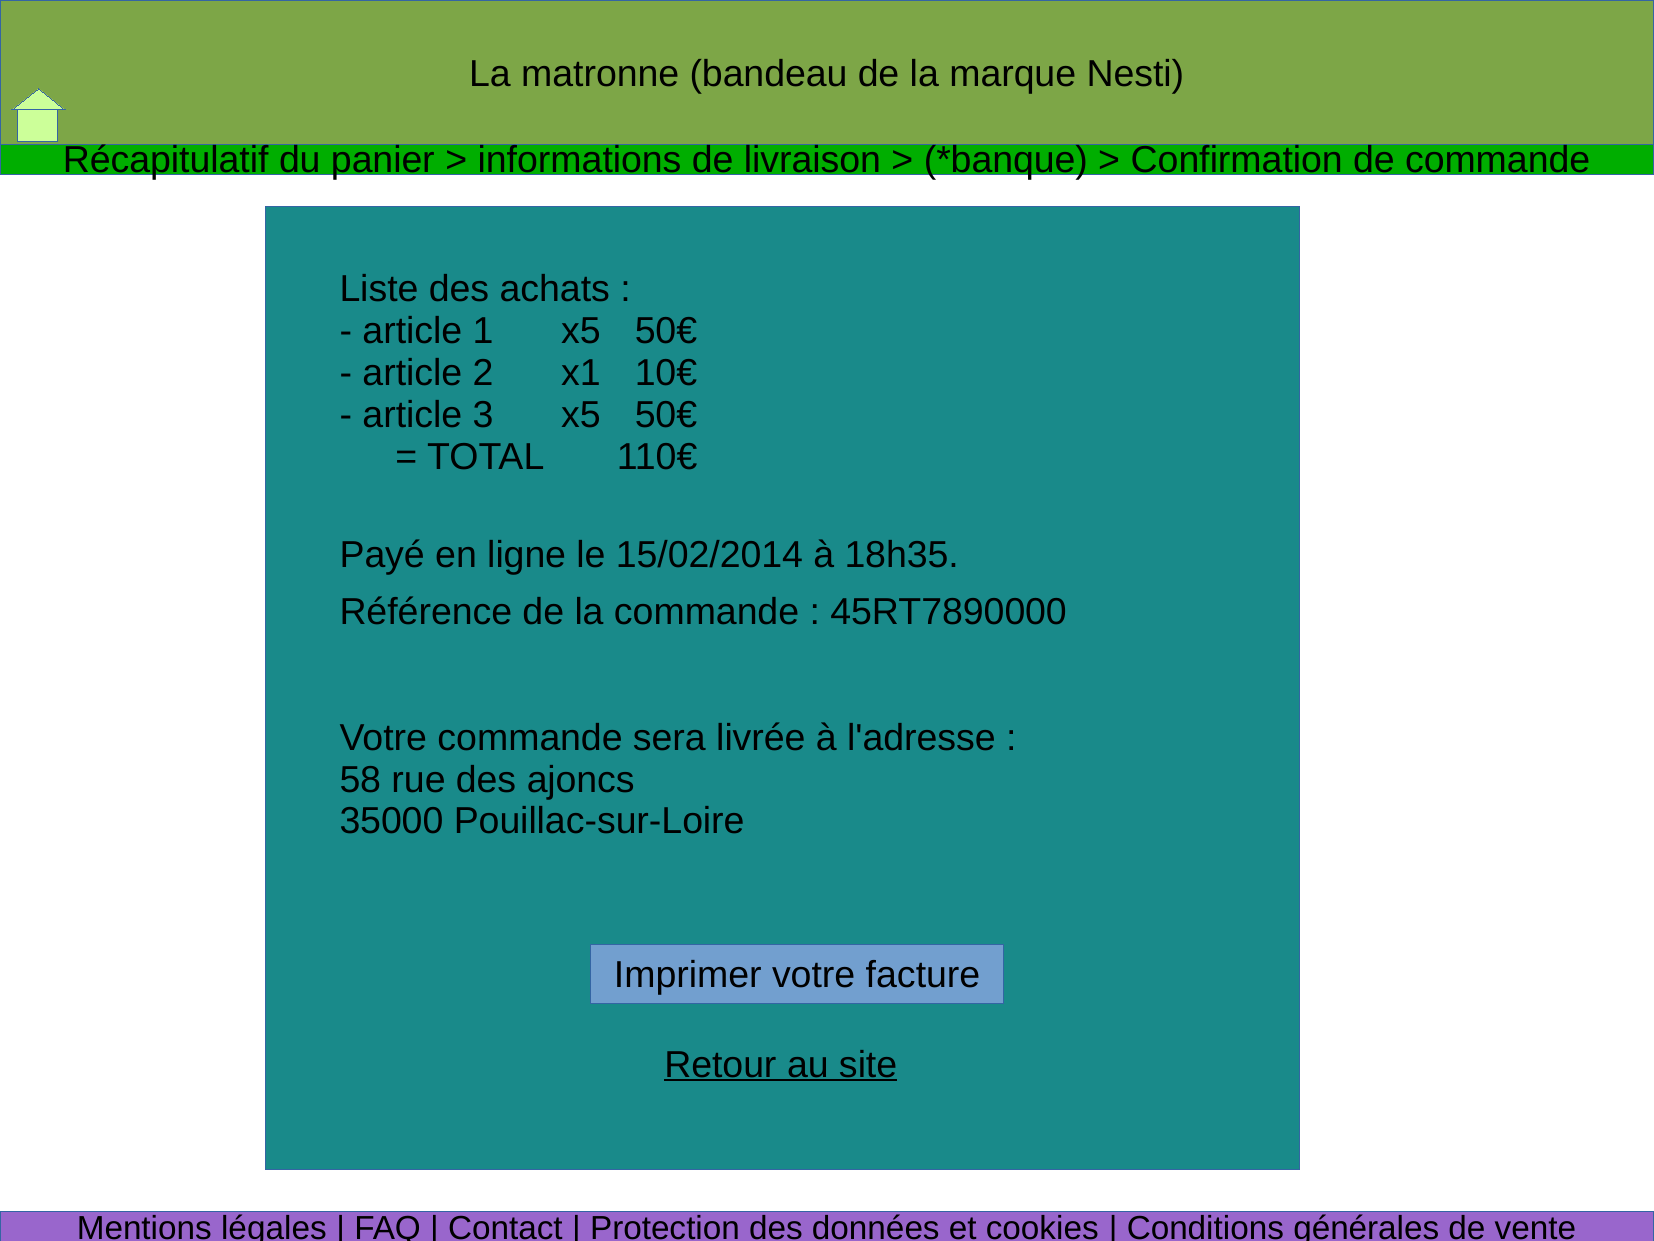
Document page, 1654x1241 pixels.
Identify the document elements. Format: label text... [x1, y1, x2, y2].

text_box Récapitulatif du panier > informations de livraison > (*banque) > Confirmation de commande [0, 144, 1654, 175]
text_box Référence de la commande : 45RT7890000 [324, 583, 1654, 641]
text_box Retour au site [649, 1035, 1105, 1093]
text_box Votre commande sera livrée à l'adresse : 58 rue des ajoncs 35000 Pouillac-sur-Loire [324, 708, 1571, 850]
text_box [11, 88, 66, 142]
text_box Liste des achats : - article 1 x5 50€ - article 2 x1 10€ - article 3 x5 50€ = TOTAL 110€ [324, 259, 884, 526]
text_box Imprimer votre facture [590, 944, 1004, 1004]
text_box Mentions légales | FAQ | Contact | Protection des données et cookies | Conditions générales de vente [0, 1211, 1654, 1241]
text_box Payé en ligne le 15/02/2014 à 18h35. [324, 526, 1469, 583]
text_box [265, 206, 1300, 1170]
text_box La matronne (bandeau de la marque Nesti) [0, 0, 1654, 144]
